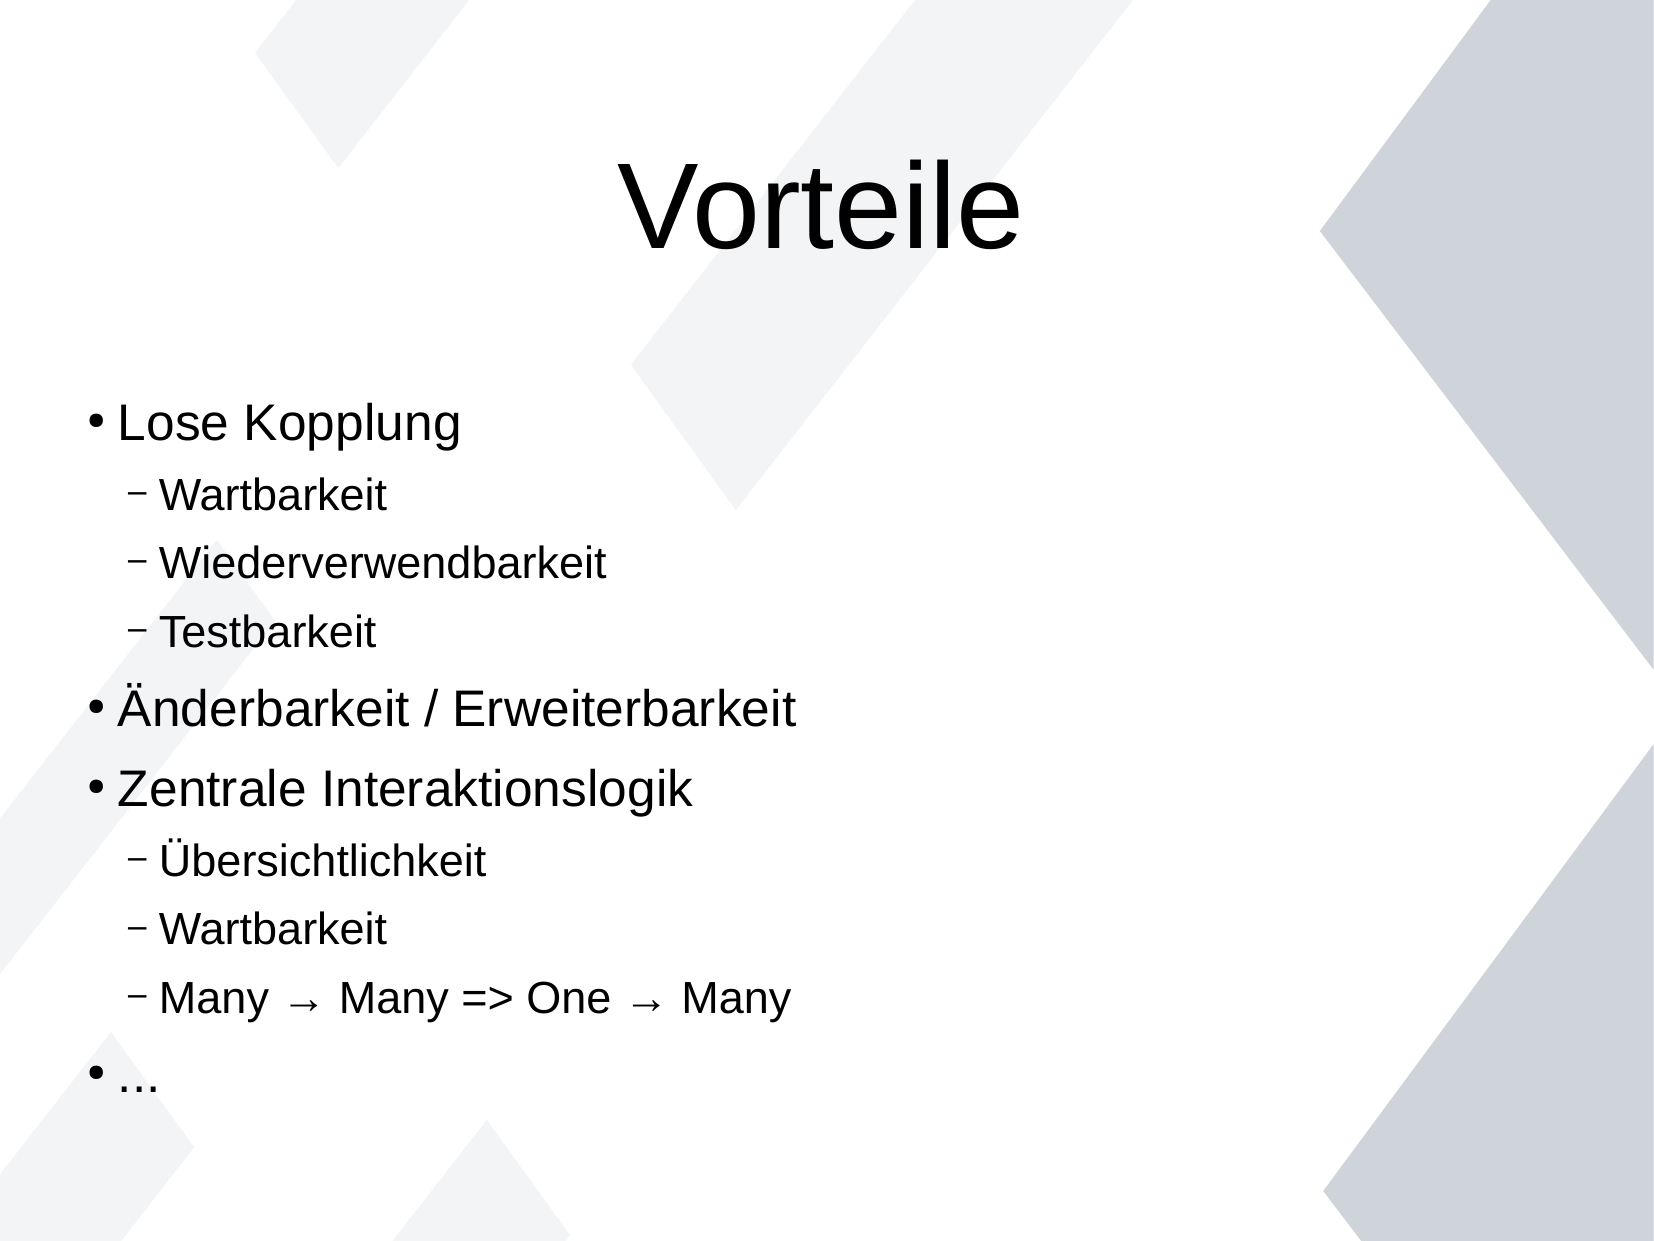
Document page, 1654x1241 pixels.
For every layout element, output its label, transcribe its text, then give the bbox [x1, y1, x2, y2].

list Lose Kopplung Wartbarkeit Wiederverwendbarkeit Testbarkeit Änderbarkeit / Erweiterbarkeit Zentrale Interaktionslogik Übersichtlichkeit Wartbarkeit Many → Many => One → Many ... [76, 393, 1565, 1113]
title Vorteile [76, 102, 1565, 310]
